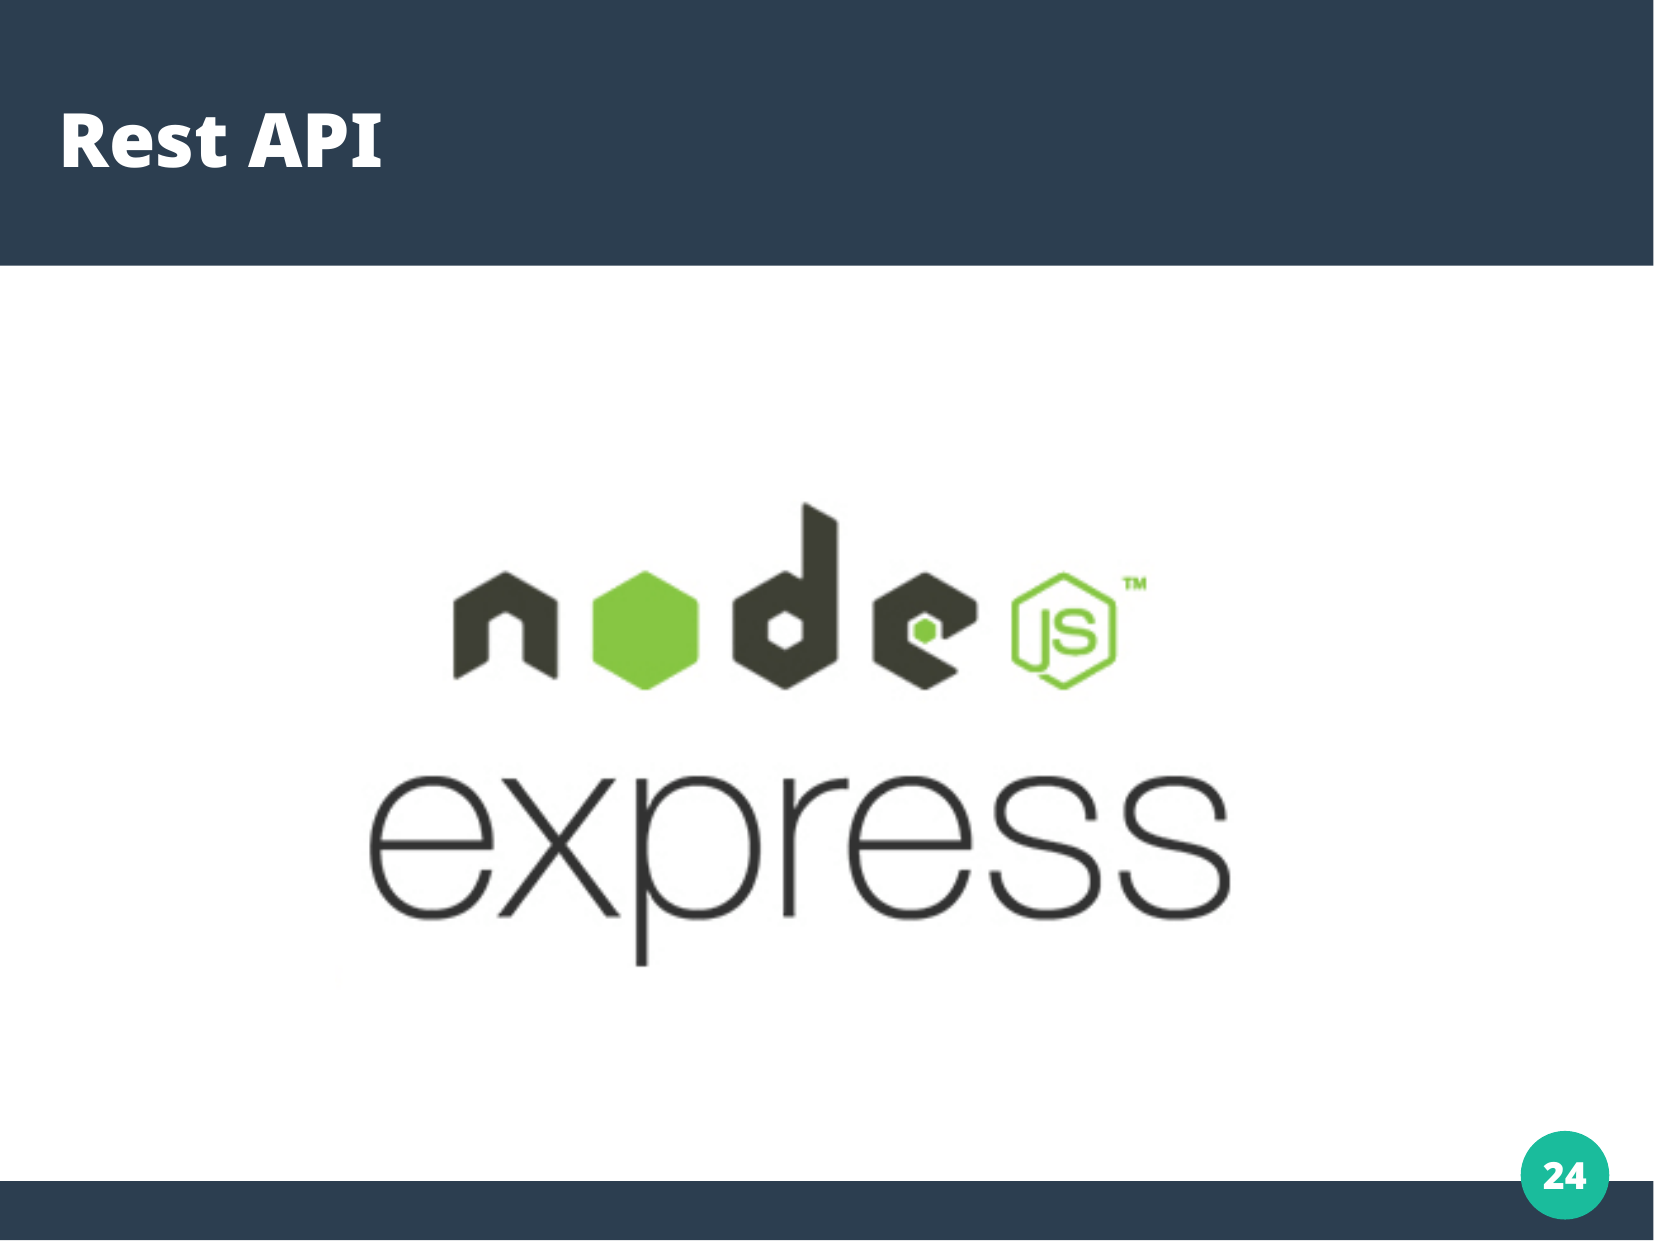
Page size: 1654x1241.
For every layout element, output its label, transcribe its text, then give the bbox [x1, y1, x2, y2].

title Rest API [59, 60, 1595, 218]
picture [335, 480, 1261, 991]
